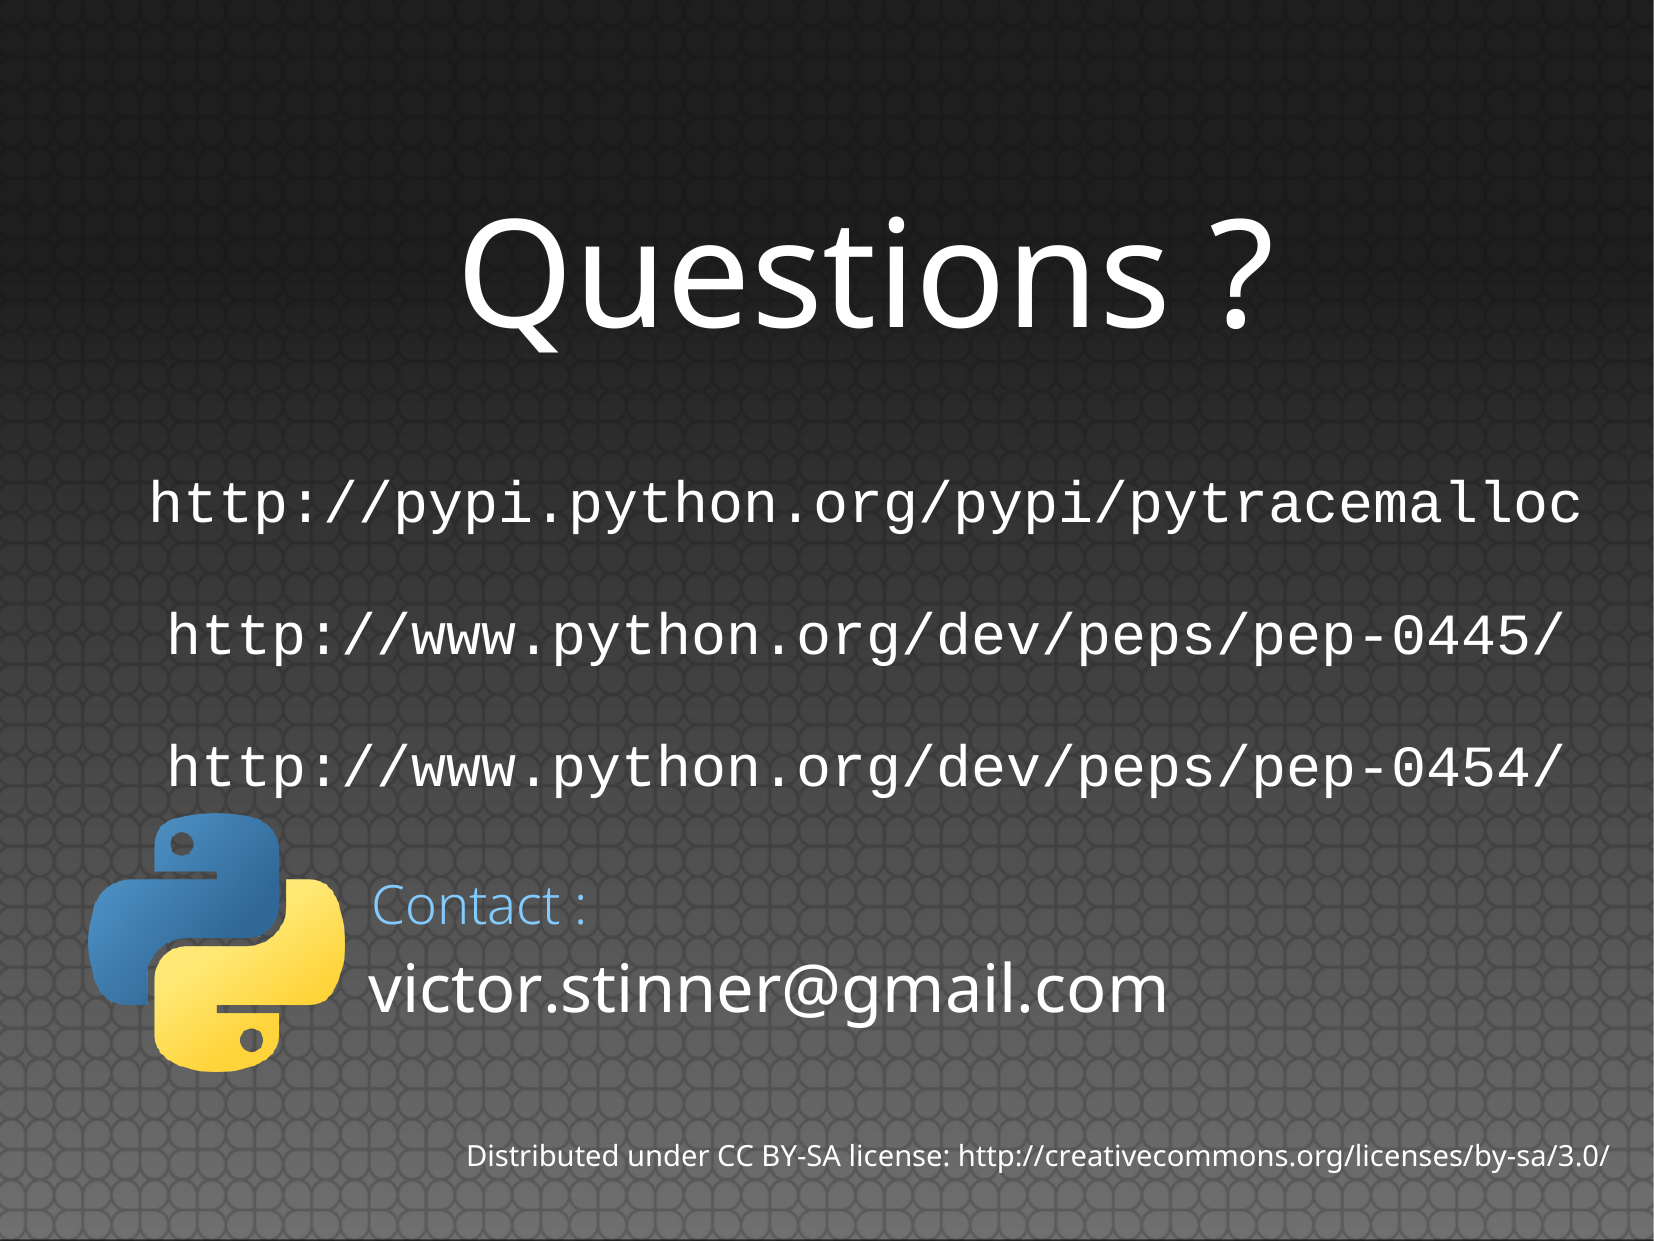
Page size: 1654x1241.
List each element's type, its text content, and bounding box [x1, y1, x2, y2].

text_box victor.stinner@gmail.com [368, 941, 1474, 1010]
title Questions ? http://pypi.python.org/pypi/pytracemalloc http://www.python.org/dev/peps/pep-0445/ http://www.python.org/dev/peps/pep-0454/ [78, 173, 1654, 798]
text_box Contact : [371, 866, 726, 927]
text_box Distributed under CC BY-SA license: http://creativecommons.org/licenses/by-sa/3.0/ [52, 1135, 1611, 1200]
picture [0, 0, 1654, 1241]
